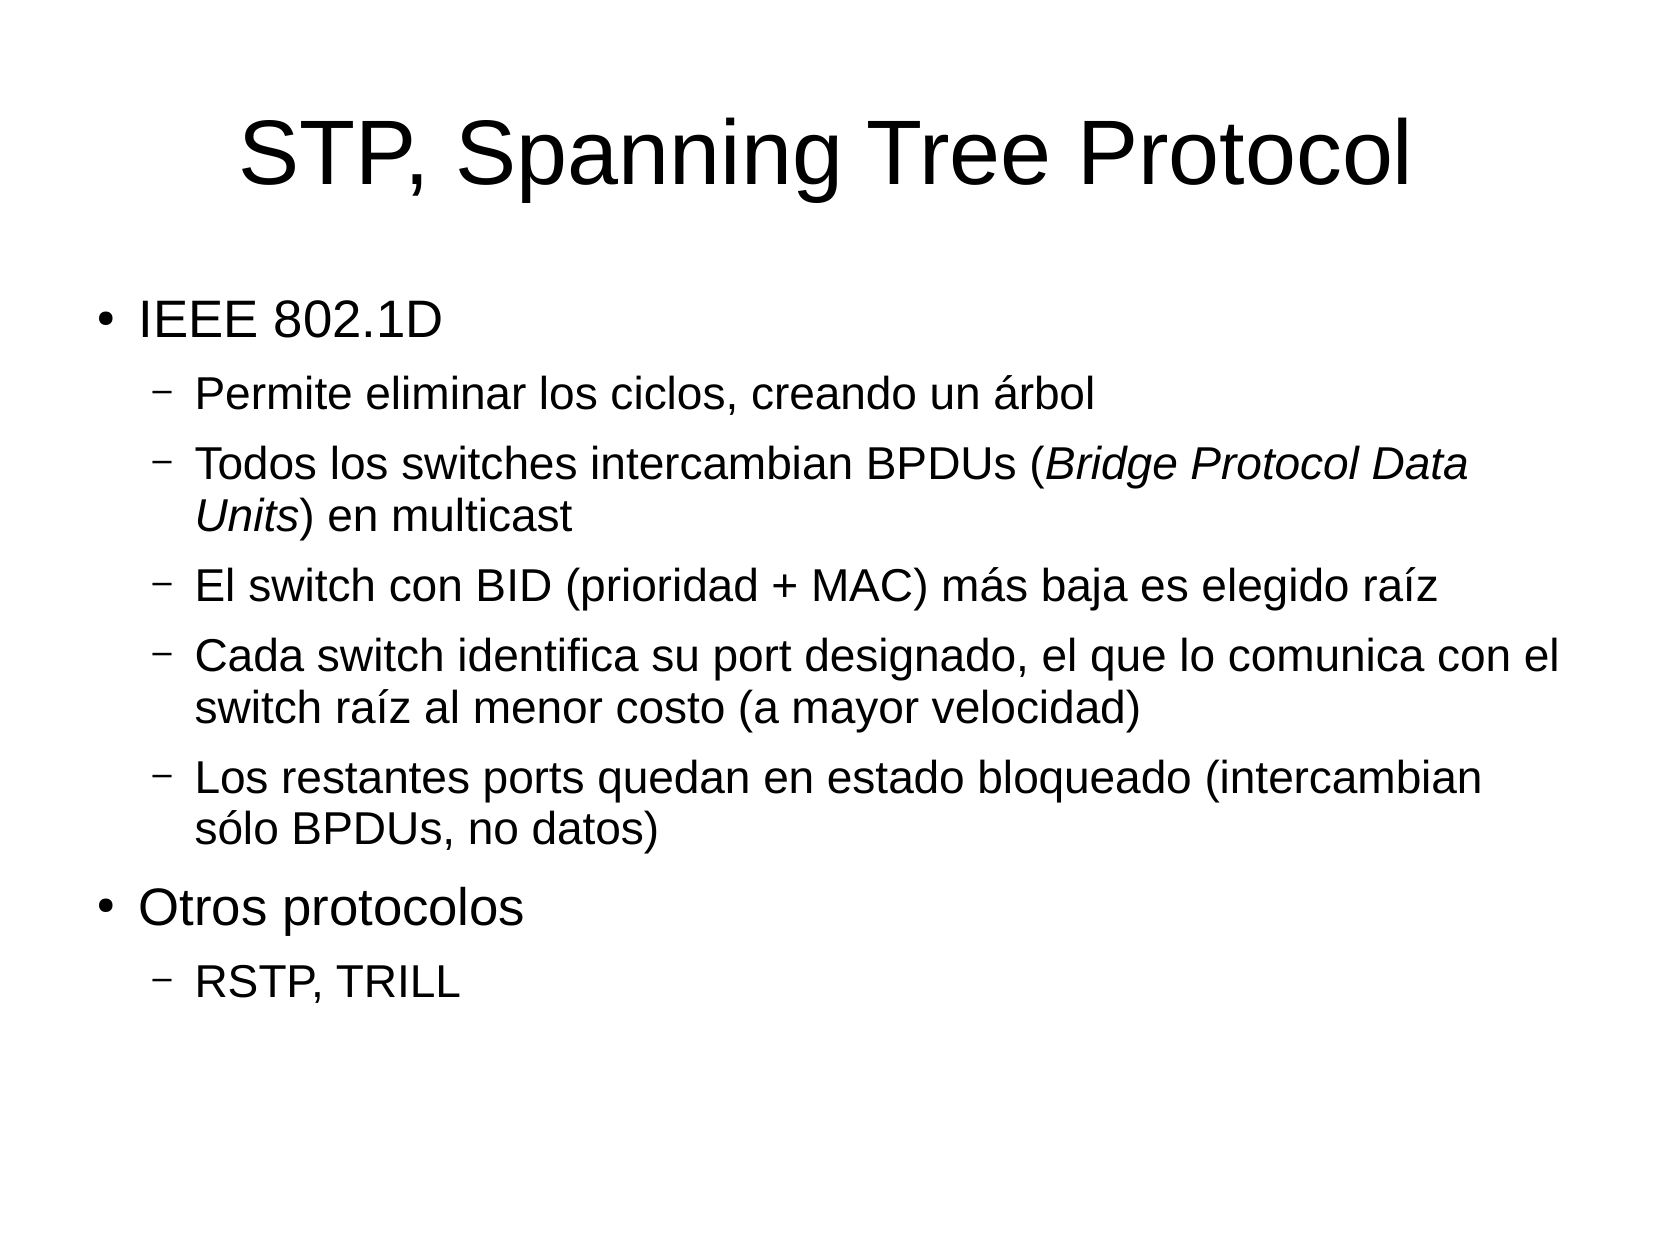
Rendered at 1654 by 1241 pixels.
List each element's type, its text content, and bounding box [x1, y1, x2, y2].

list IEEE 802.1D Permite eliminar los ciclos, creando un árbol Todos los switches intercambian BPDUs (Bridge Protocol Data Units) en multicast El switch con BID (prioridad + MAC) más baja es elegido raíz Cada switch identifica su port designado, el que lo comunica con el switch raíz al menor costo (a mayor velocidad) Los restantes ports quedan en estado bloqueado (intercambian sólo BPDUs, no datos) Otros protocolos RSTP, TRILL [82, 290, 1571, 1010]
title STP, Spanning Tree Protocol [82, 49, 1571, 257]
